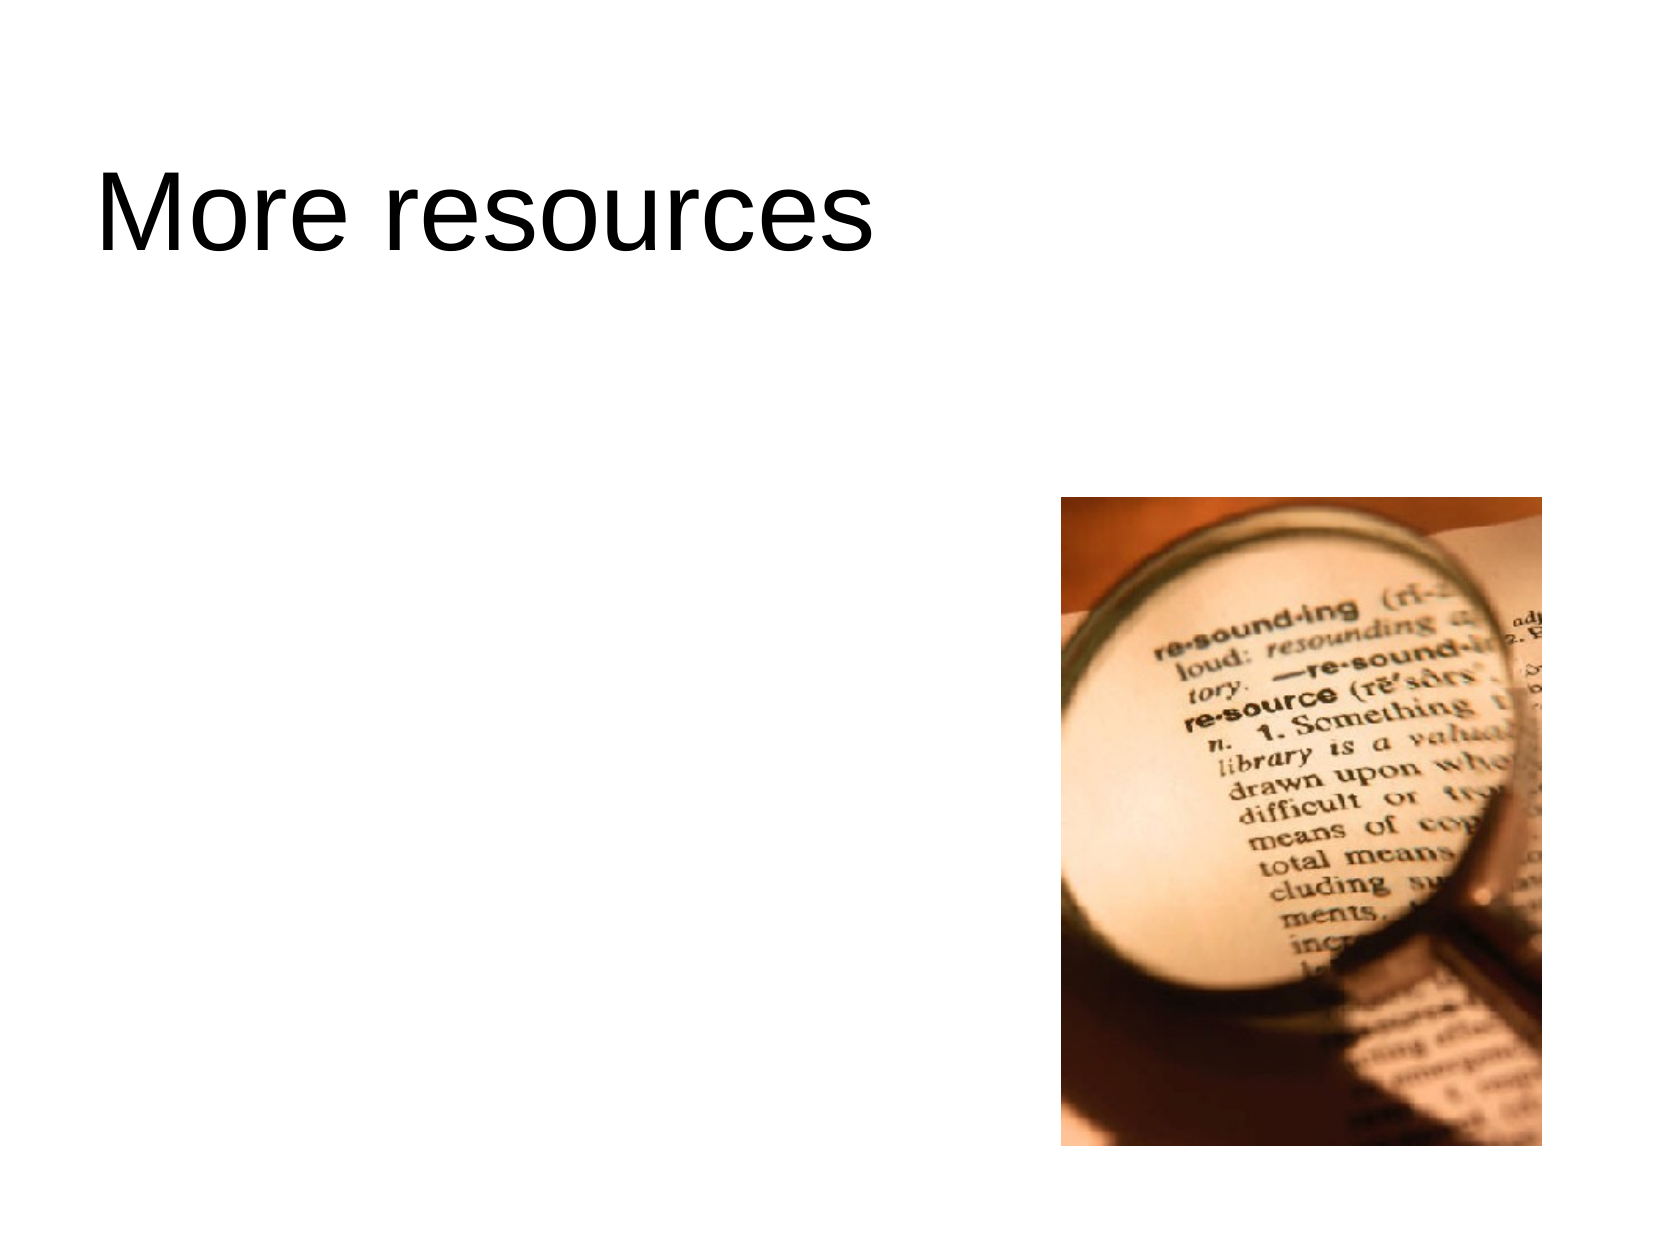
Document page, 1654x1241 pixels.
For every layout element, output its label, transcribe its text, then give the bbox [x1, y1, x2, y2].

picture [1061, 497, 1542, 1146]
text_box More resources [94, 115, 1028, 308]
